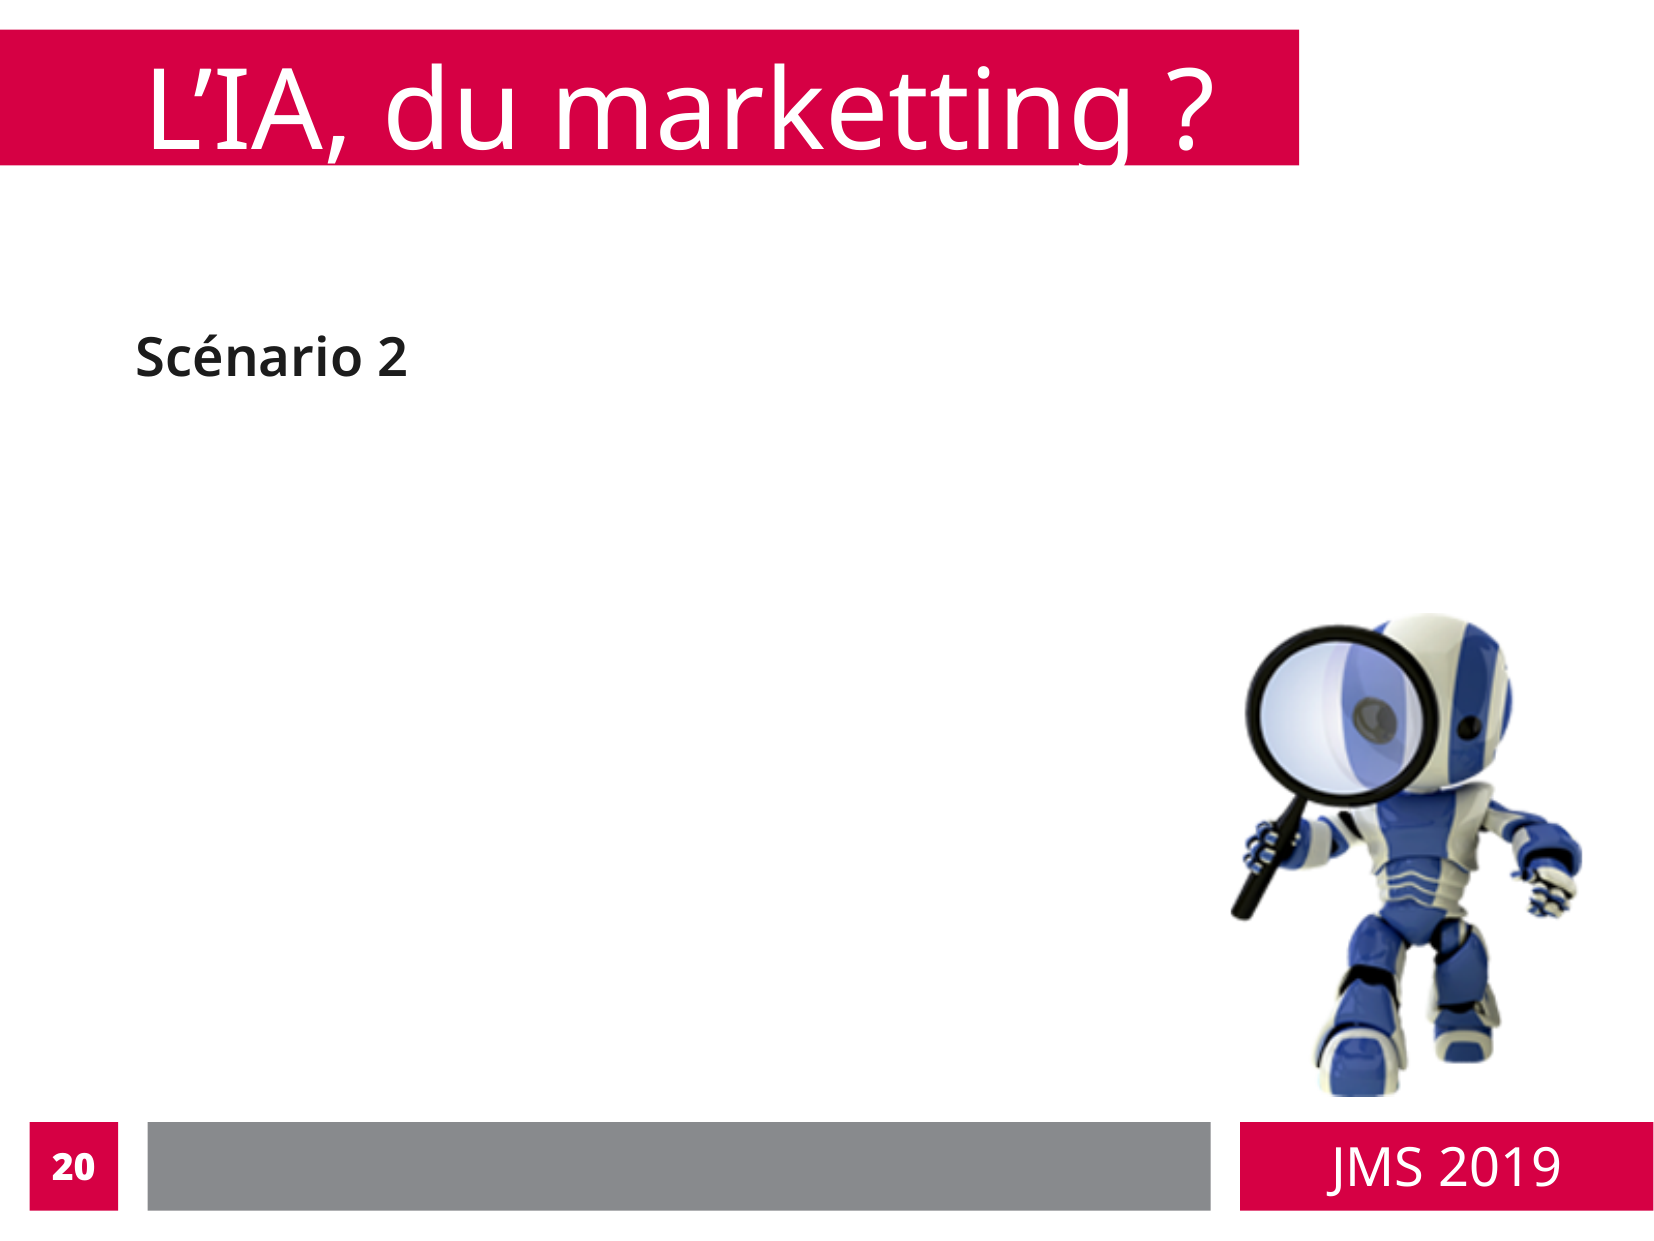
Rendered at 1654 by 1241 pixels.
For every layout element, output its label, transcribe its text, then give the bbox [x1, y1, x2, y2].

title L’IA, du marketting ? [0, 29, 1229, 178]
picture [1169, 613, 1645, 1097]
list Scénario 2 [100, 318, 1607, 1087]
